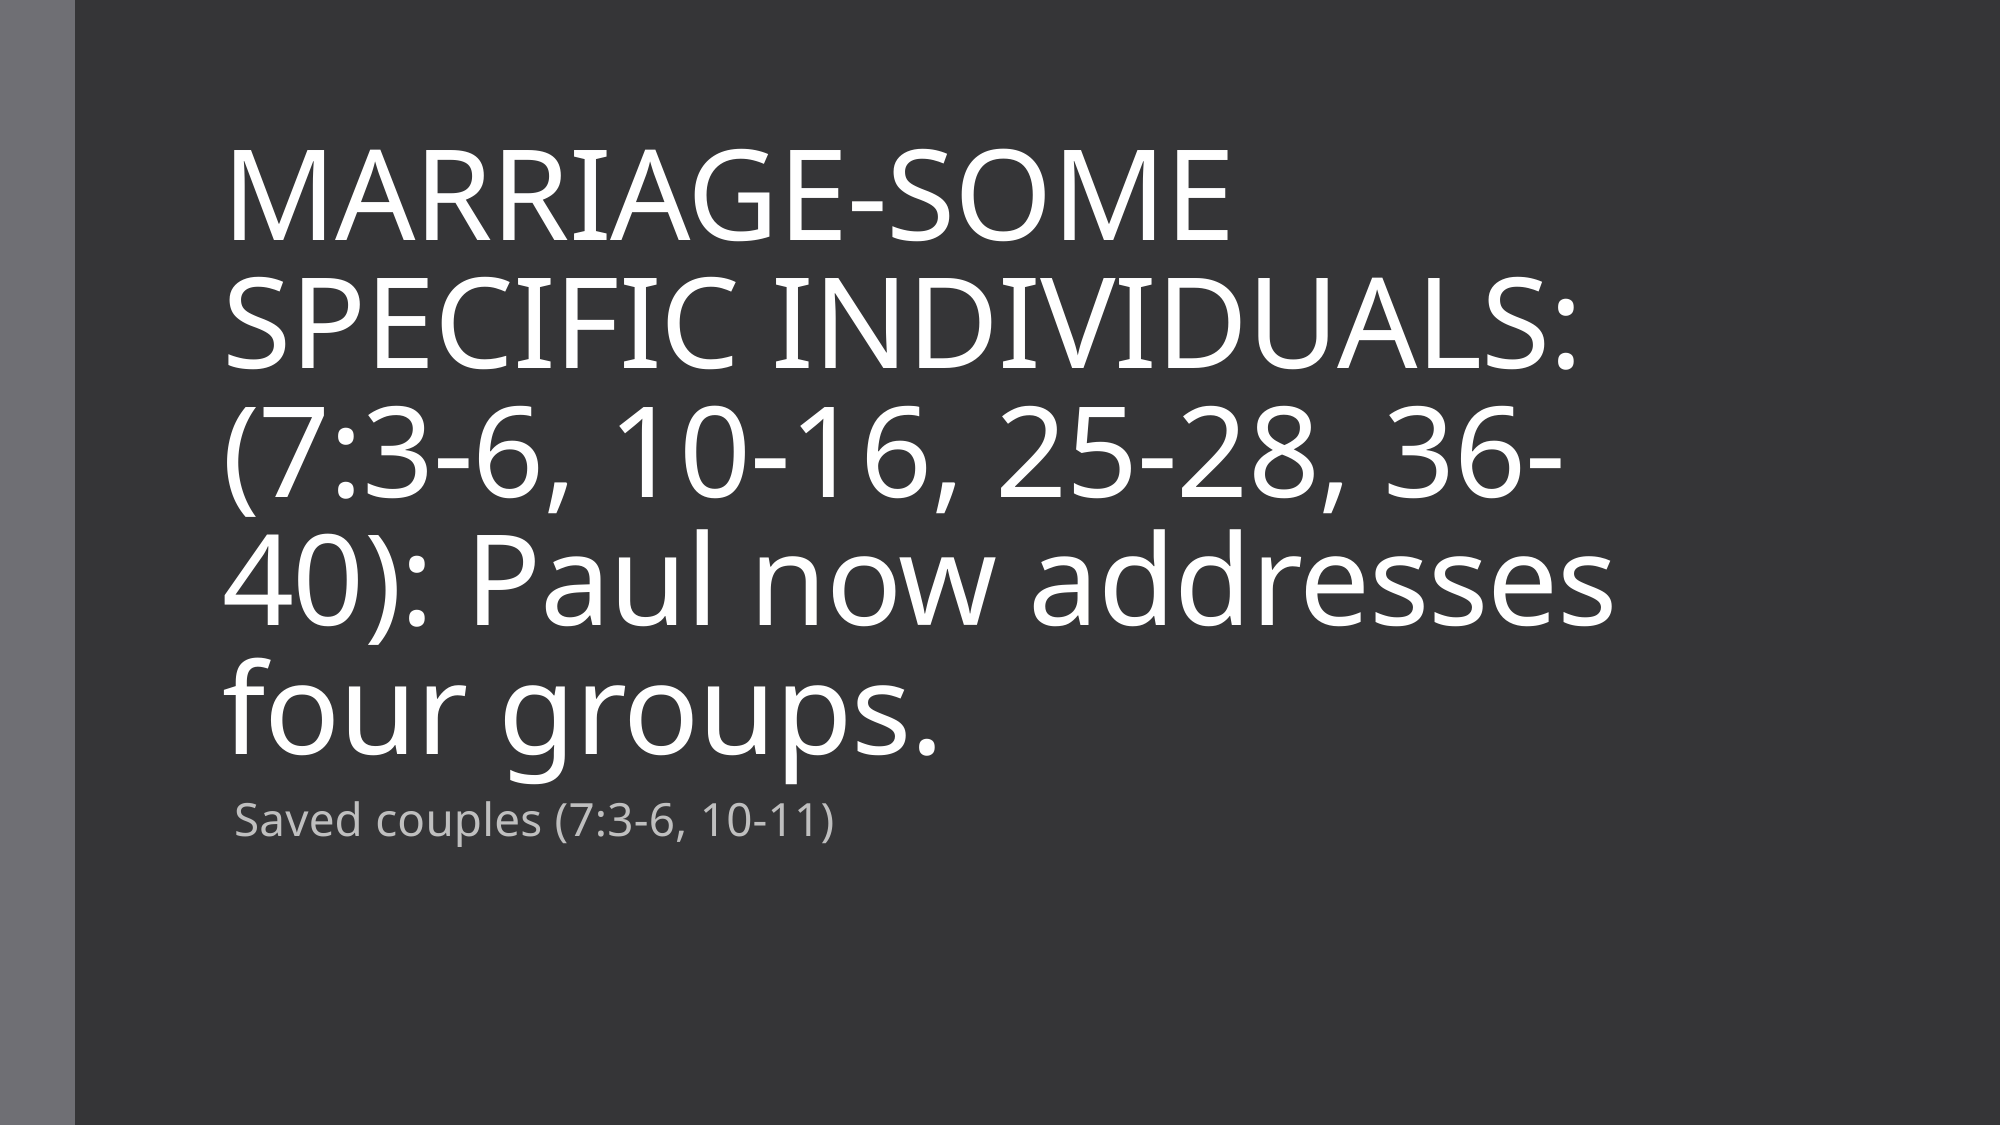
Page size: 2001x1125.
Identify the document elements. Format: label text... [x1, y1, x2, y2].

title MARRIAGE-SOME SPECIFIC INDIVIDUALS: (7:3-6, 10-16, 25-28, 36-40): Paul now addresses four groups. [206, 124, 1752, 787]
subtitle Saved couples (7:3-6, 10-11) [206, 787, 1752, 1066]
